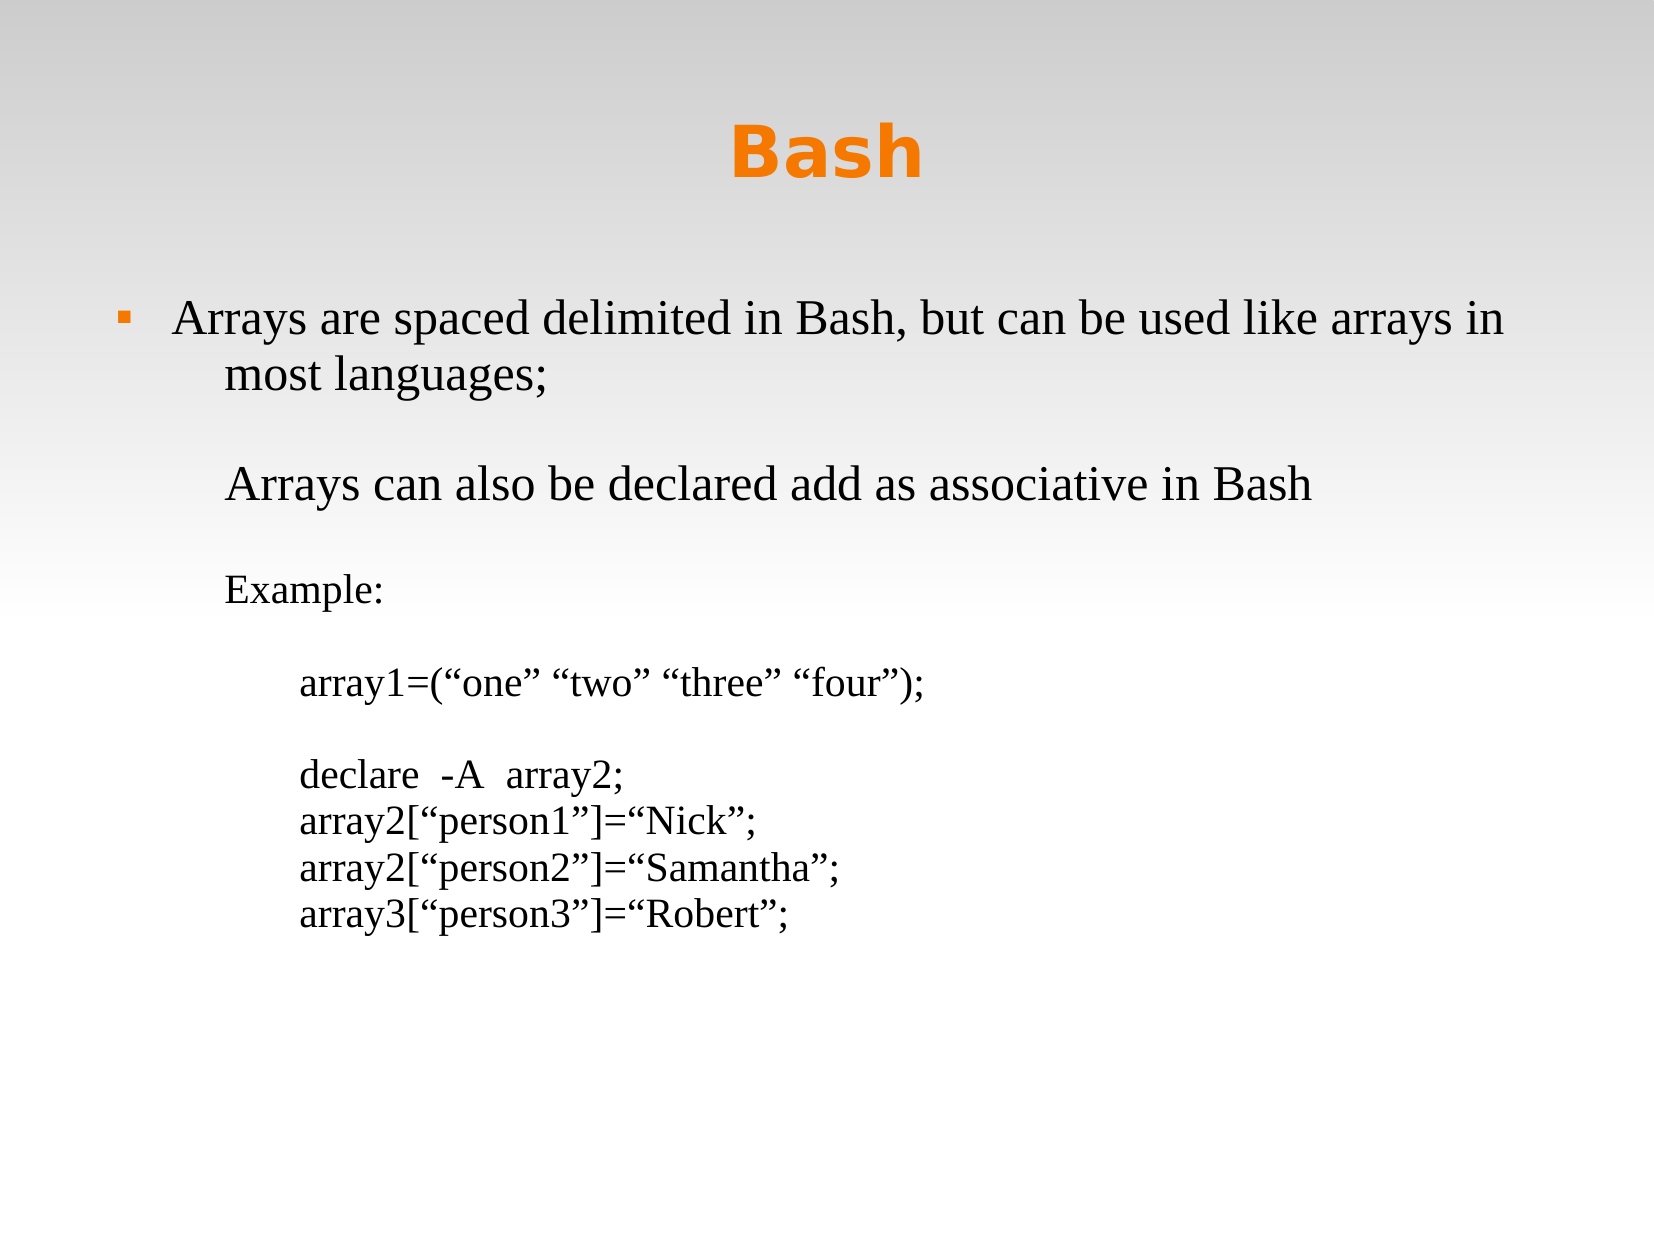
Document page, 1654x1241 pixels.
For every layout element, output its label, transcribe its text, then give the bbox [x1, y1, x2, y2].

title Bash [82, 49, 1571, 257]
list Arrays are spaced delimited in Bash, but can be used like arrays in most languages; Arrays can also be declared add as associative in Bash Example: array1=(“one” “two” “three” “four”); declare -A array2; array2[“person1”]=“Nick”; array2[“person2”]=“Samantha”; array3[“person3”]=“Robert”; [82, 290, 1571, 1109]
